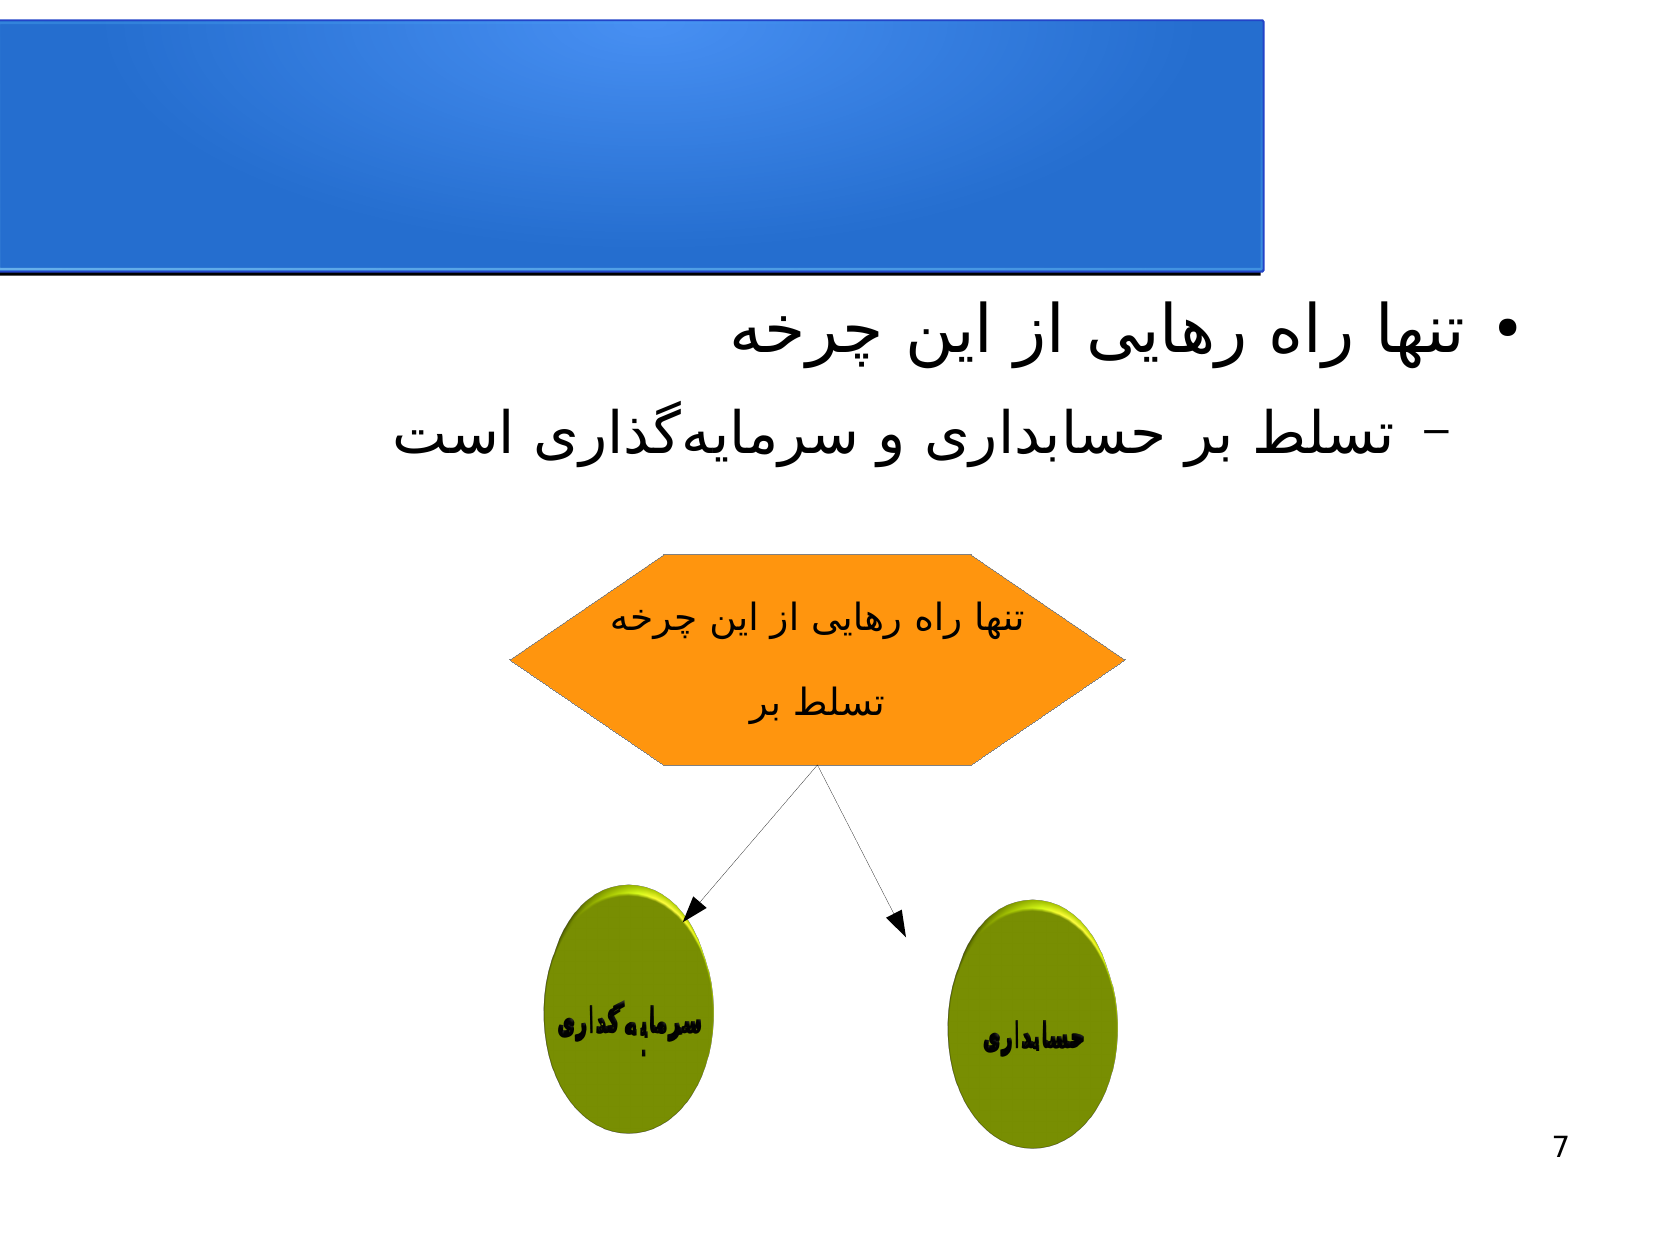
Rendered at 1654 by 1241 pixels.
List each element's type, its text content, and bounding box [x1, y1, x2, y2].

text_box تنها راه رهایی از این چرخه تسلط بر [509, 554, 1126, 766]
list تنها راه رهایی از این چرخه تسلط بر حسابداری و سرمایه‌گذاری است [82, 290, 1538, 1010]
